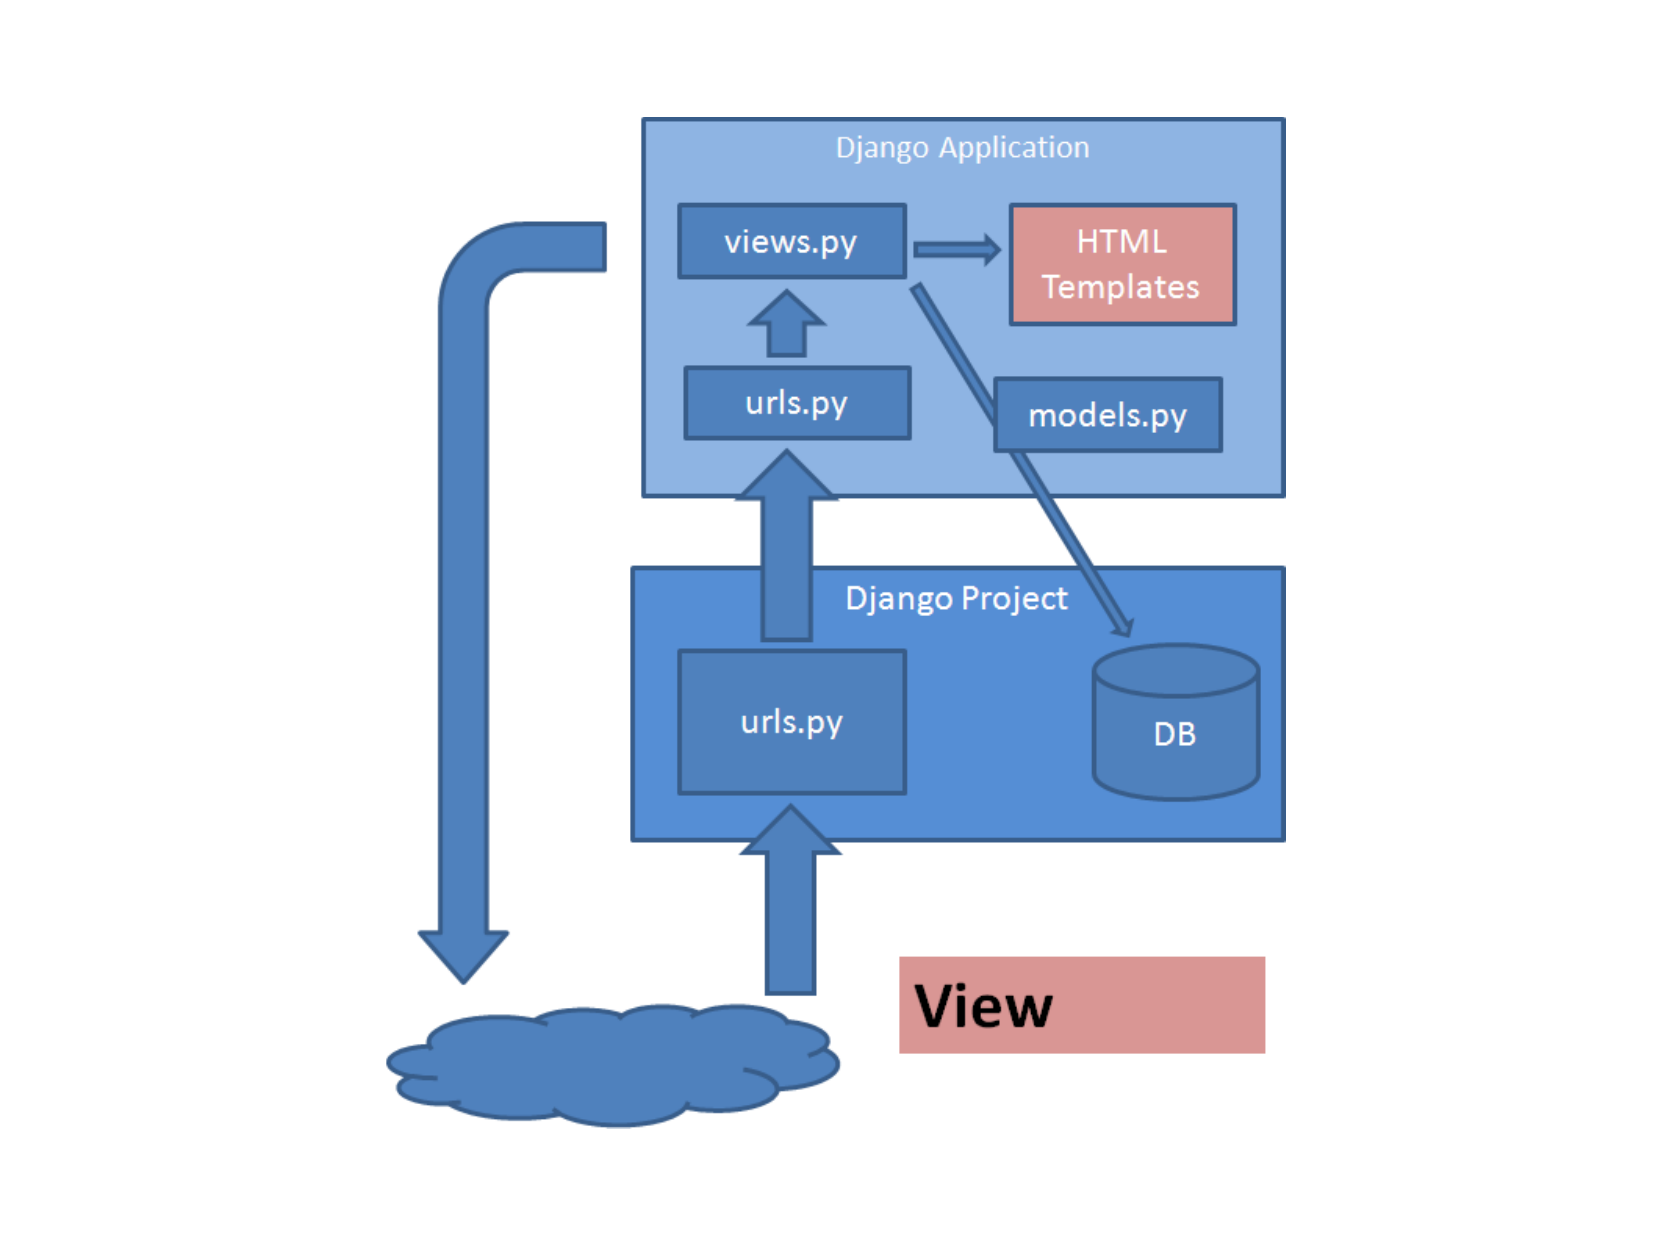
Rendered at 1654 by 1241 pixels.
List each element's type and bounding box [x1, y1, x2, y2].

picture [385, 117, 1286, 1129]
